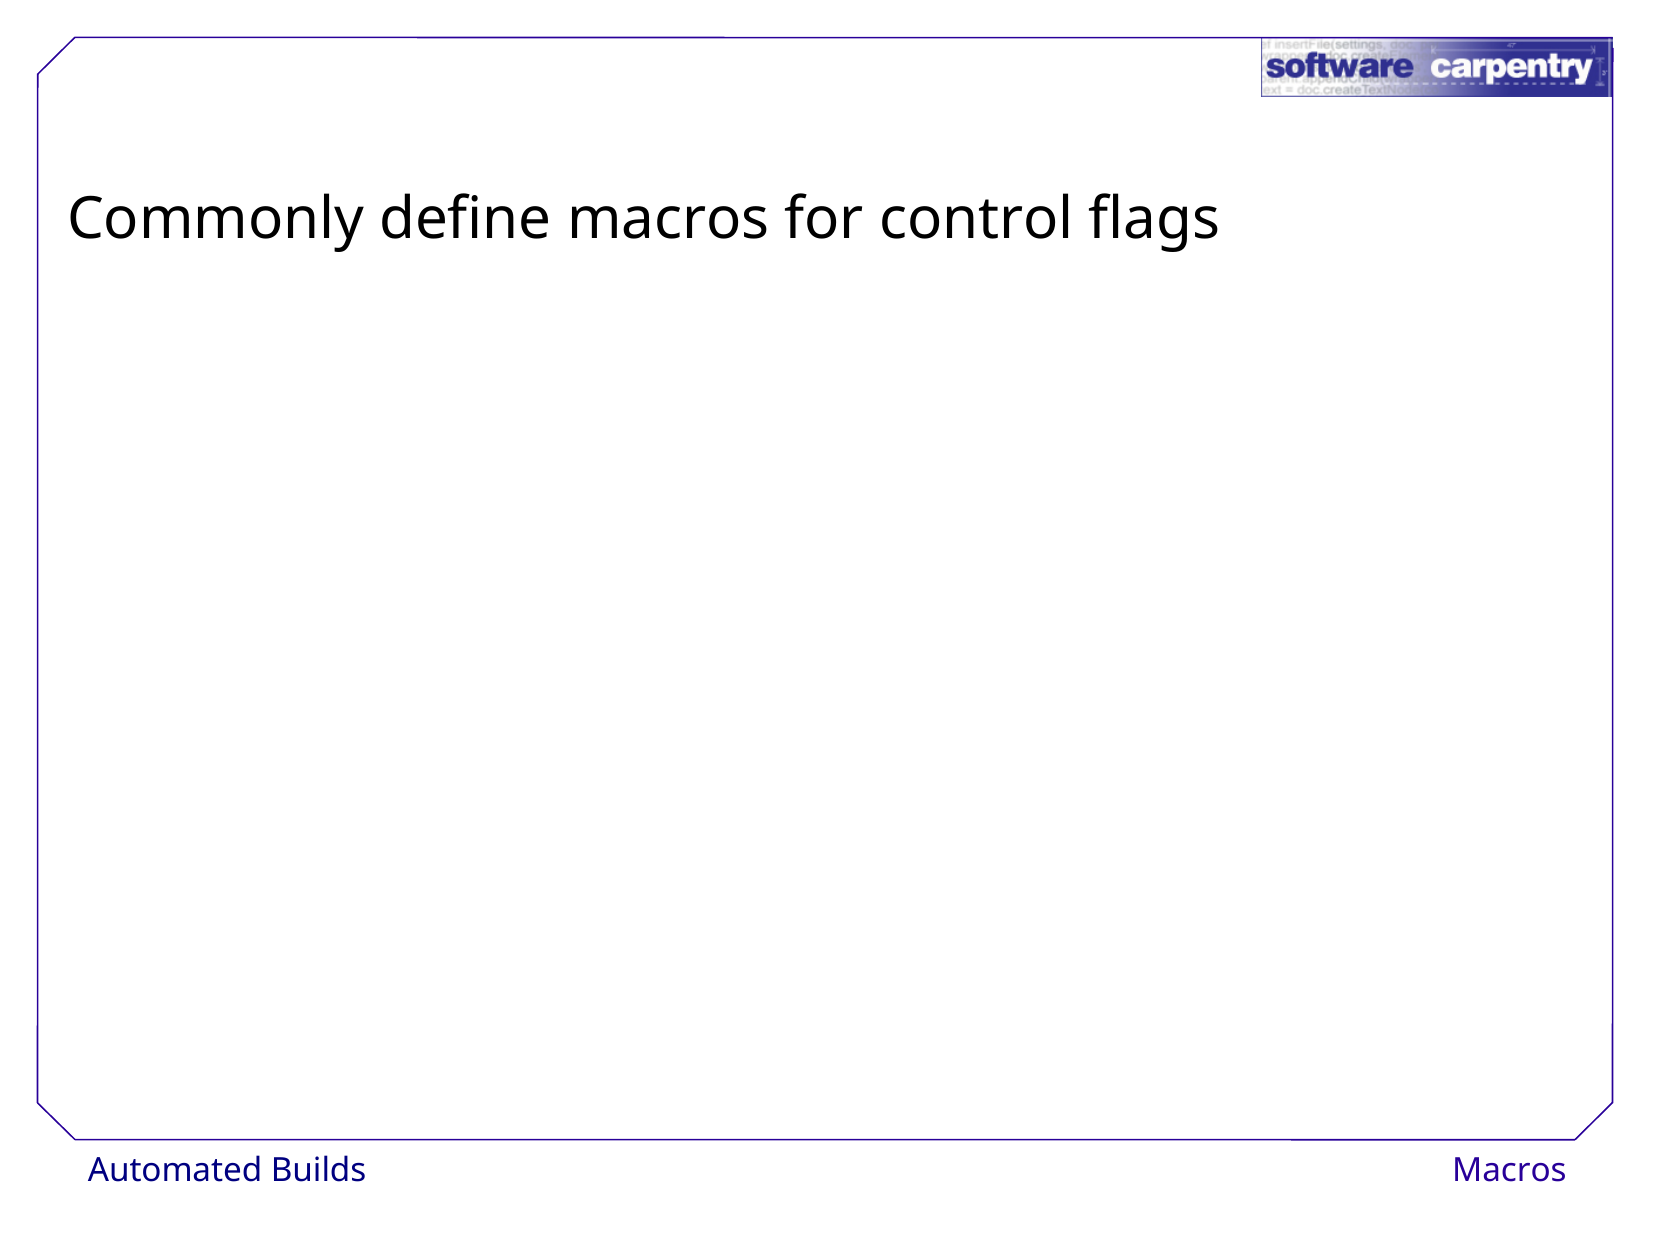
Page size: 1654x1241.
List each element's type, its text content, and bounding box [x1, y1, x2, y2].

picture [1261, 39, 1613, 97]
text_box Commonly define macros for control flags [52, 138, 1386, 259]
